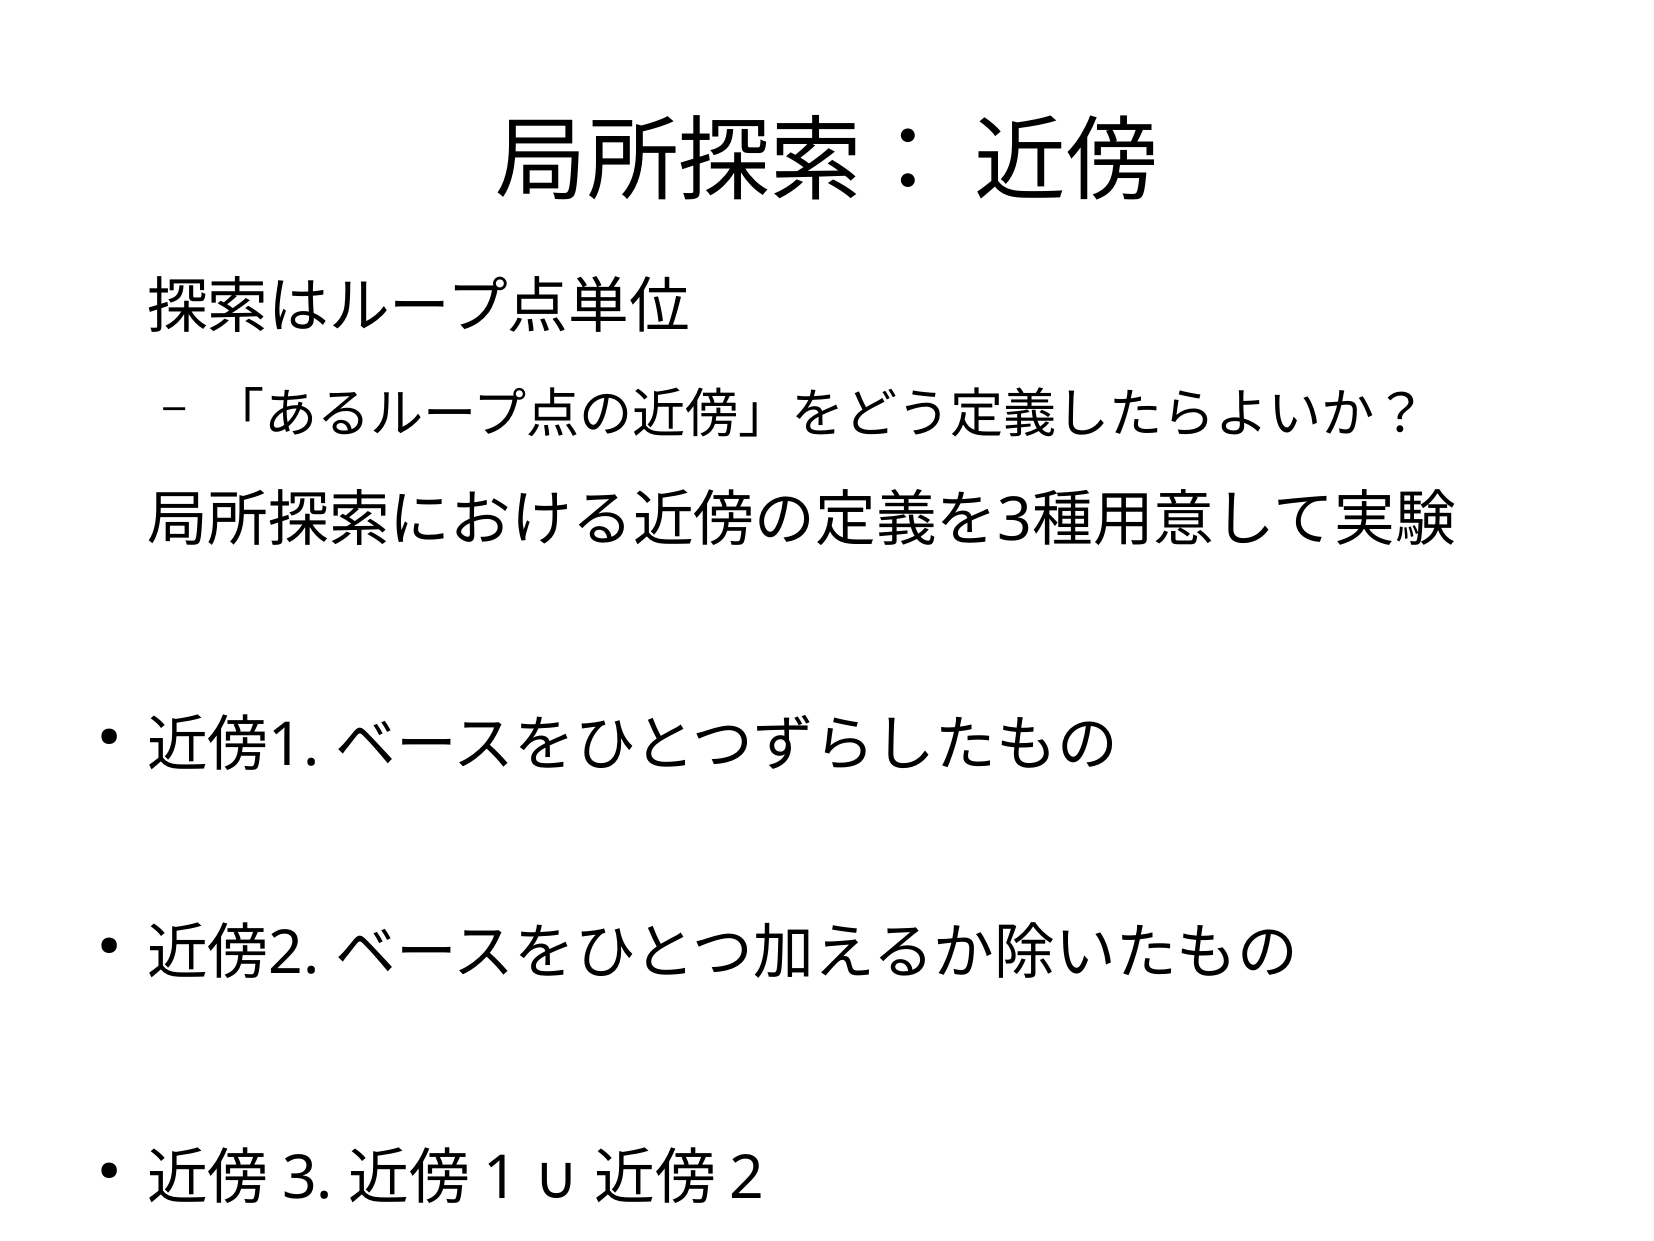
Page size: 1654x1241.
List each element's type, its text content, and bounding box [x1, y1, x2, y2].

list 探索はループ点単位 「あるループ点の近傍」をどう定義したらよいか？ 局所探索における近傍の定義を3種用意して実験 近傍1. ベースをひとつずらしたもの 近傍2. ベースをひとつ加えるか除いたもの 近傍 3. 近傍 1 ∪ 近傍 2 [82, 256, 1607, 1217]
title 局所探索： 近傍 [82, 49, 1571, 256]
